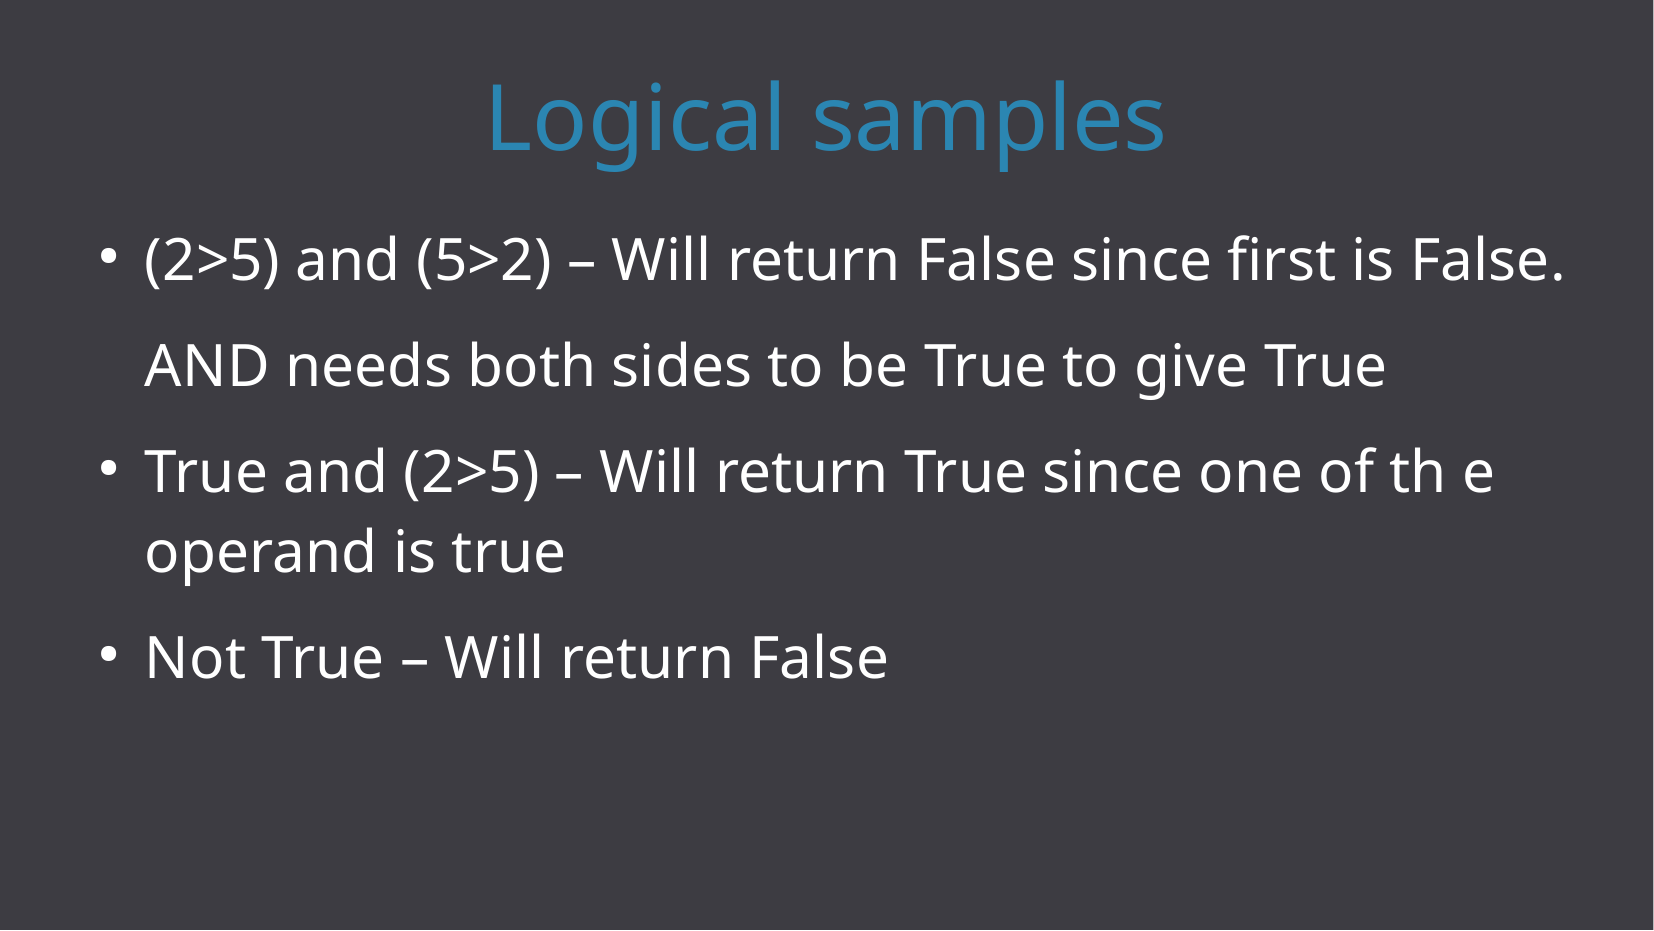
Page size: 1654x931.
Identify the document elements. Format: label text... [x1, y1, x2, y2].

list (2>5) and (5>2) – Will return False since first is False. AND needs both sides to be True to give True True and (2>5) – Will return True since one of th e operand is true Not True – Will return False [82, 217, 1571, 758]
title Logical samples [82, 37, 1571, 193]
